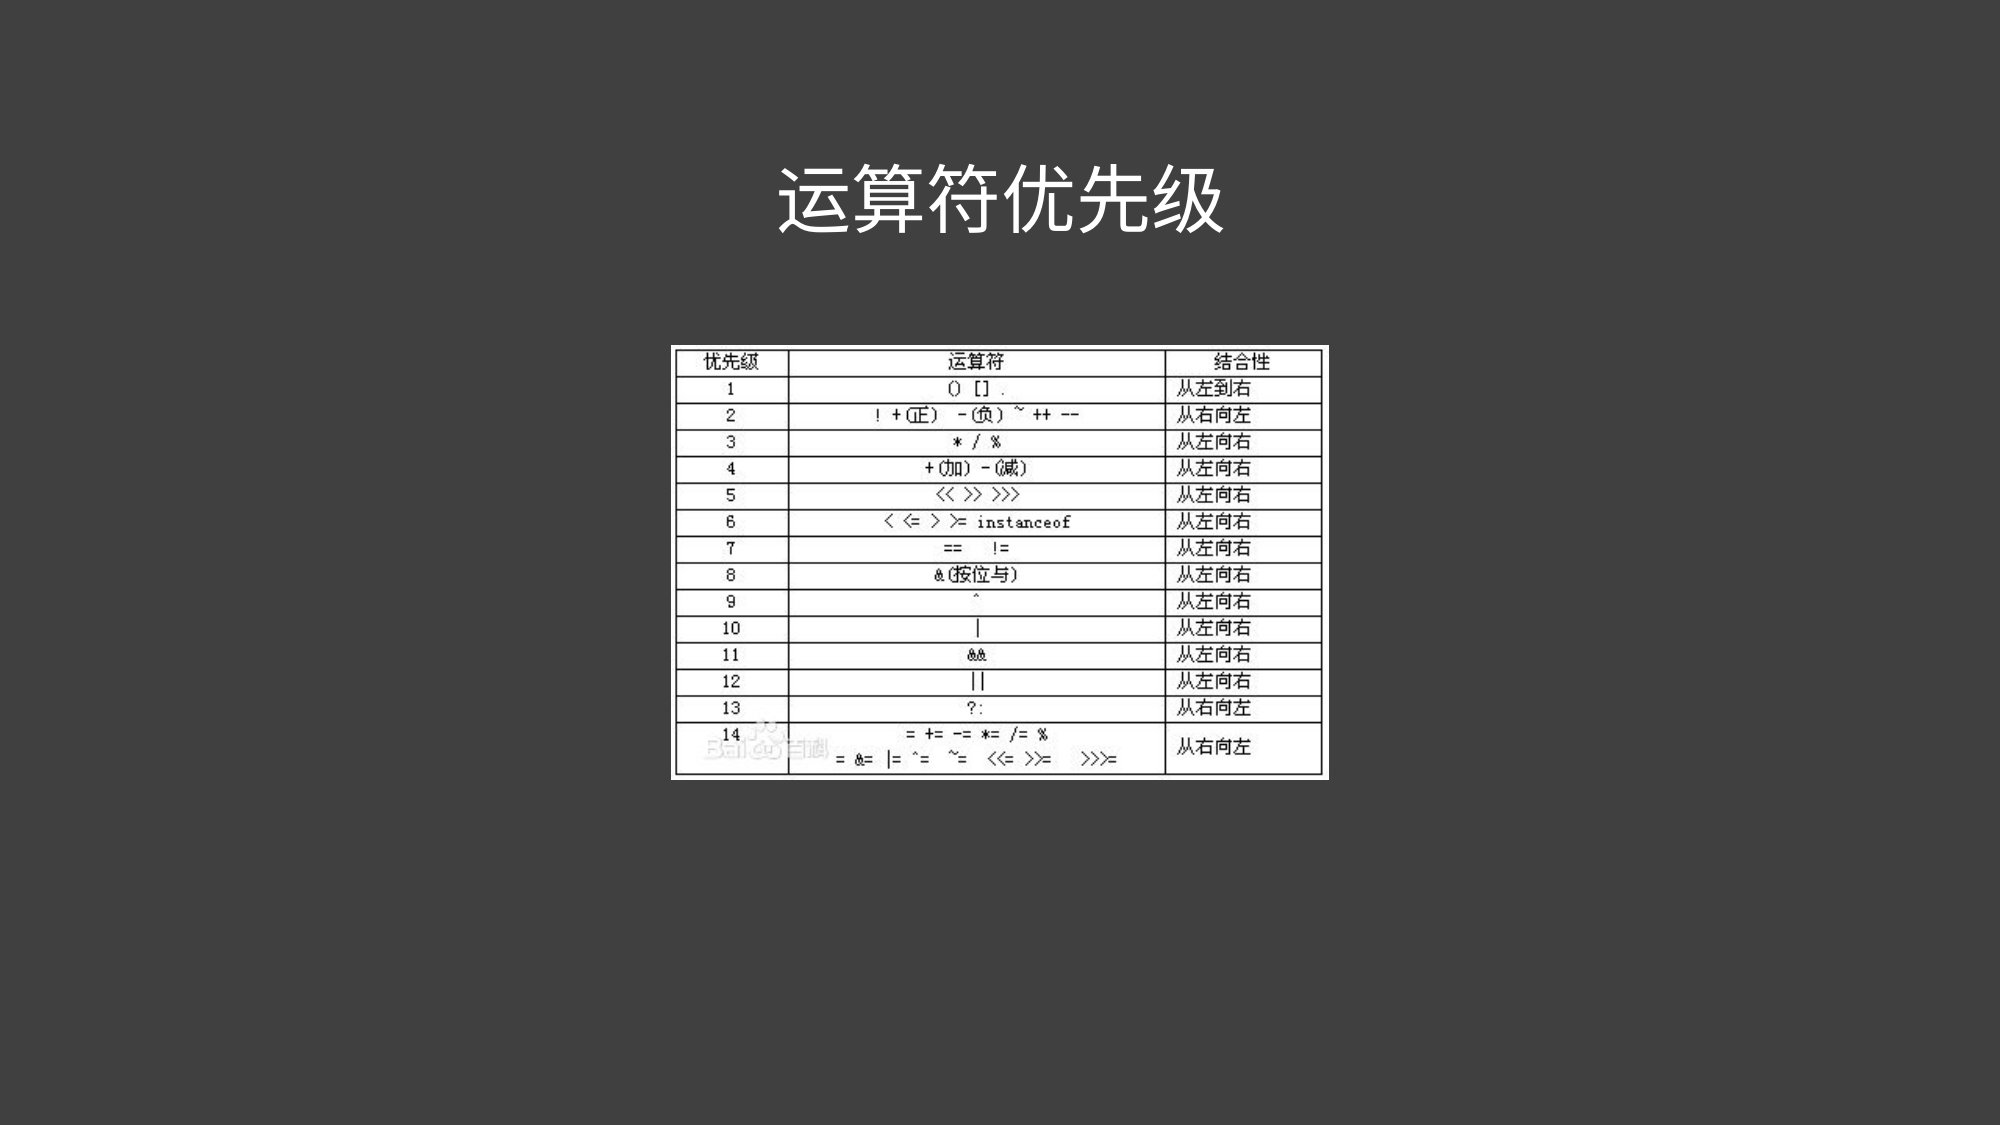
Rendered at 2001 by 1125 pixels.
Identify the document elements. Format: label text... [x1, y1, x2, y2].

text_box 运算符优先级 [228, 144, 1775, 310]
picture [671, 345, 1329, 780]
